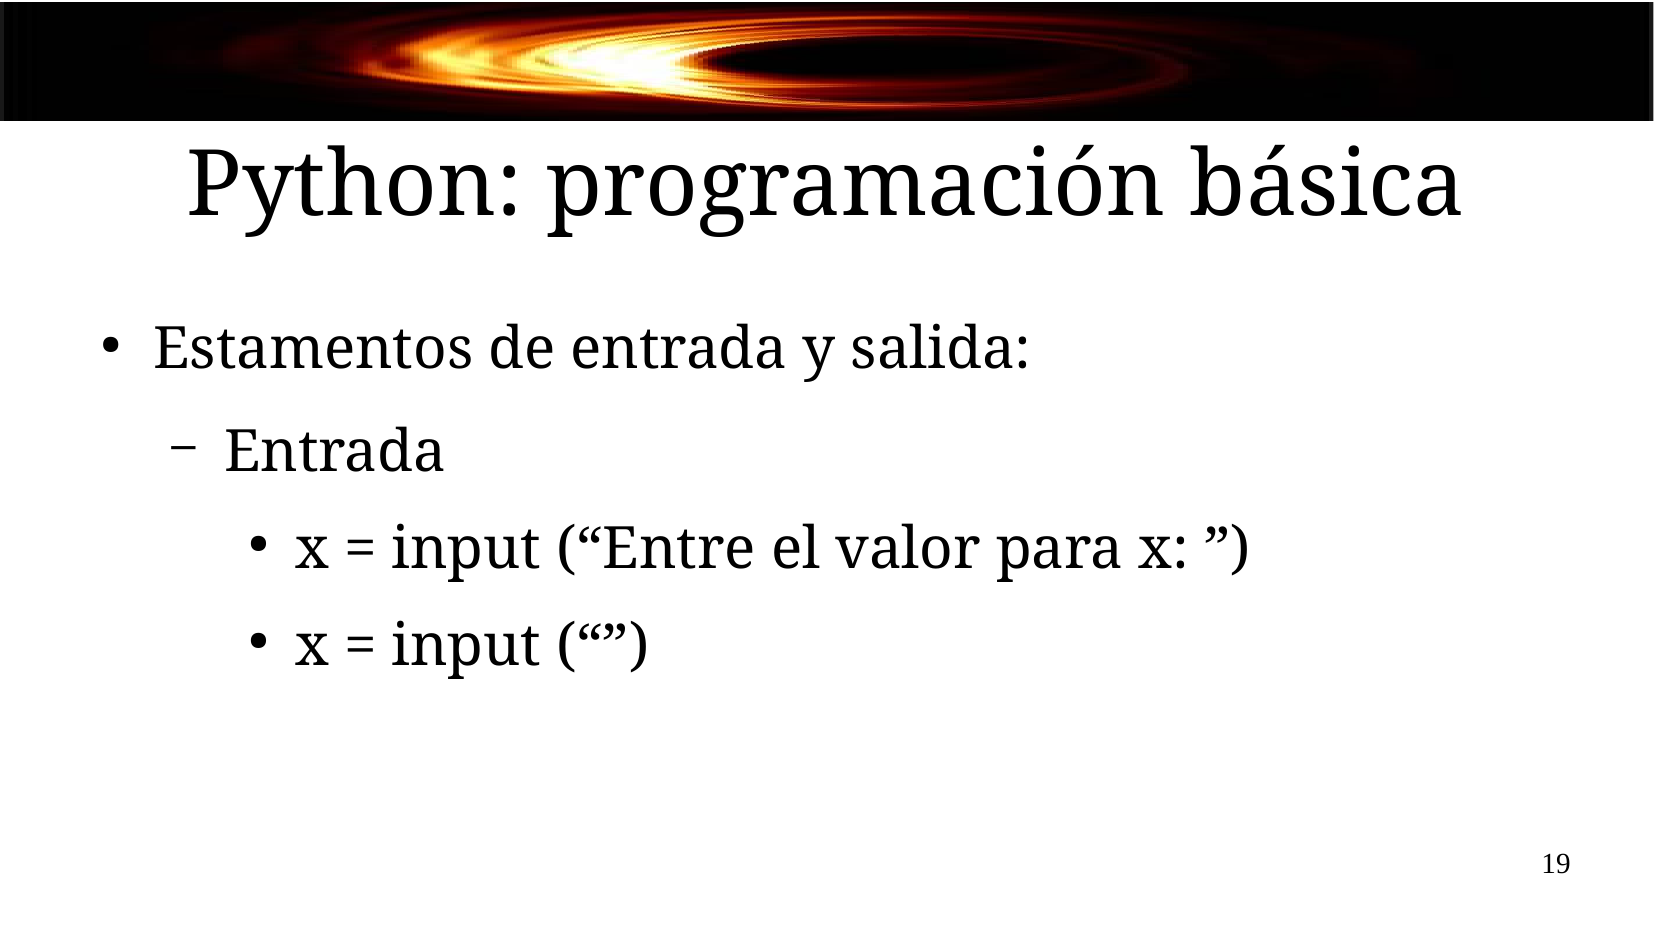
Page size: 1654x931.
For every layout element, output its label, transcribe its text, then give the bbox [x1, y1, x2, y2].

list Estamentos de entrada y salida: Entrada x = input (“Entre el valor para x: ”) x = input (“”) [82, 306, 1571, 886]
picture [0, 2, 1654, 121]
title Python: programación básica [82, 121, 1571, 258]
